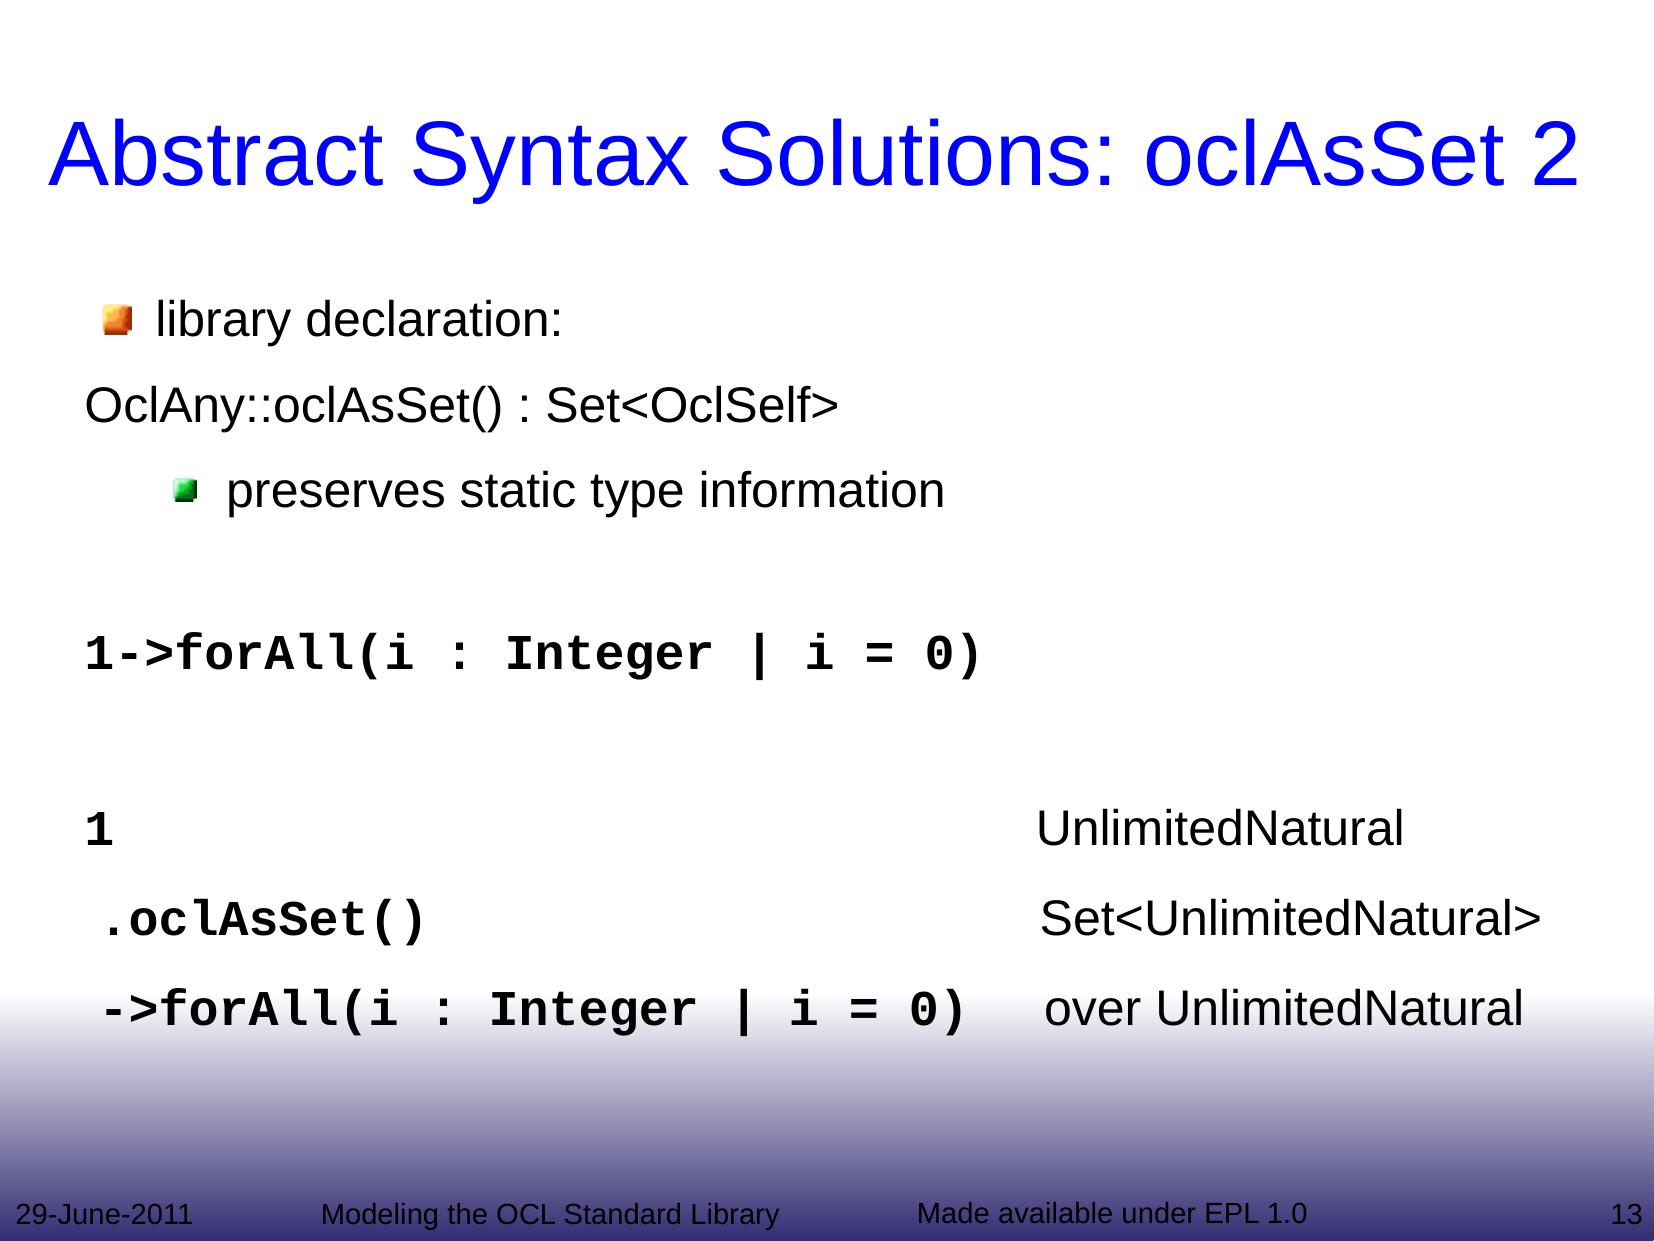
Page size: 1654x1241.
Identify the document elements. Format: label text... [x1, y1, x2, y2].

title Abstract Syntax Solutions: oclAsSet 2 [35, 50, 1597, 258]
list library declaration: OclAny::oclAsSet() : Set<OclSelf> preserves static type information 1->forAll(i : Integer | i = 0) 1 UnlimitedNatural .oclAsSet() Set<UnlimitedNatural> ->forAll(i : Integer | i = 0) over UnlimitedNatural [84, 291, 1573, 1111]
